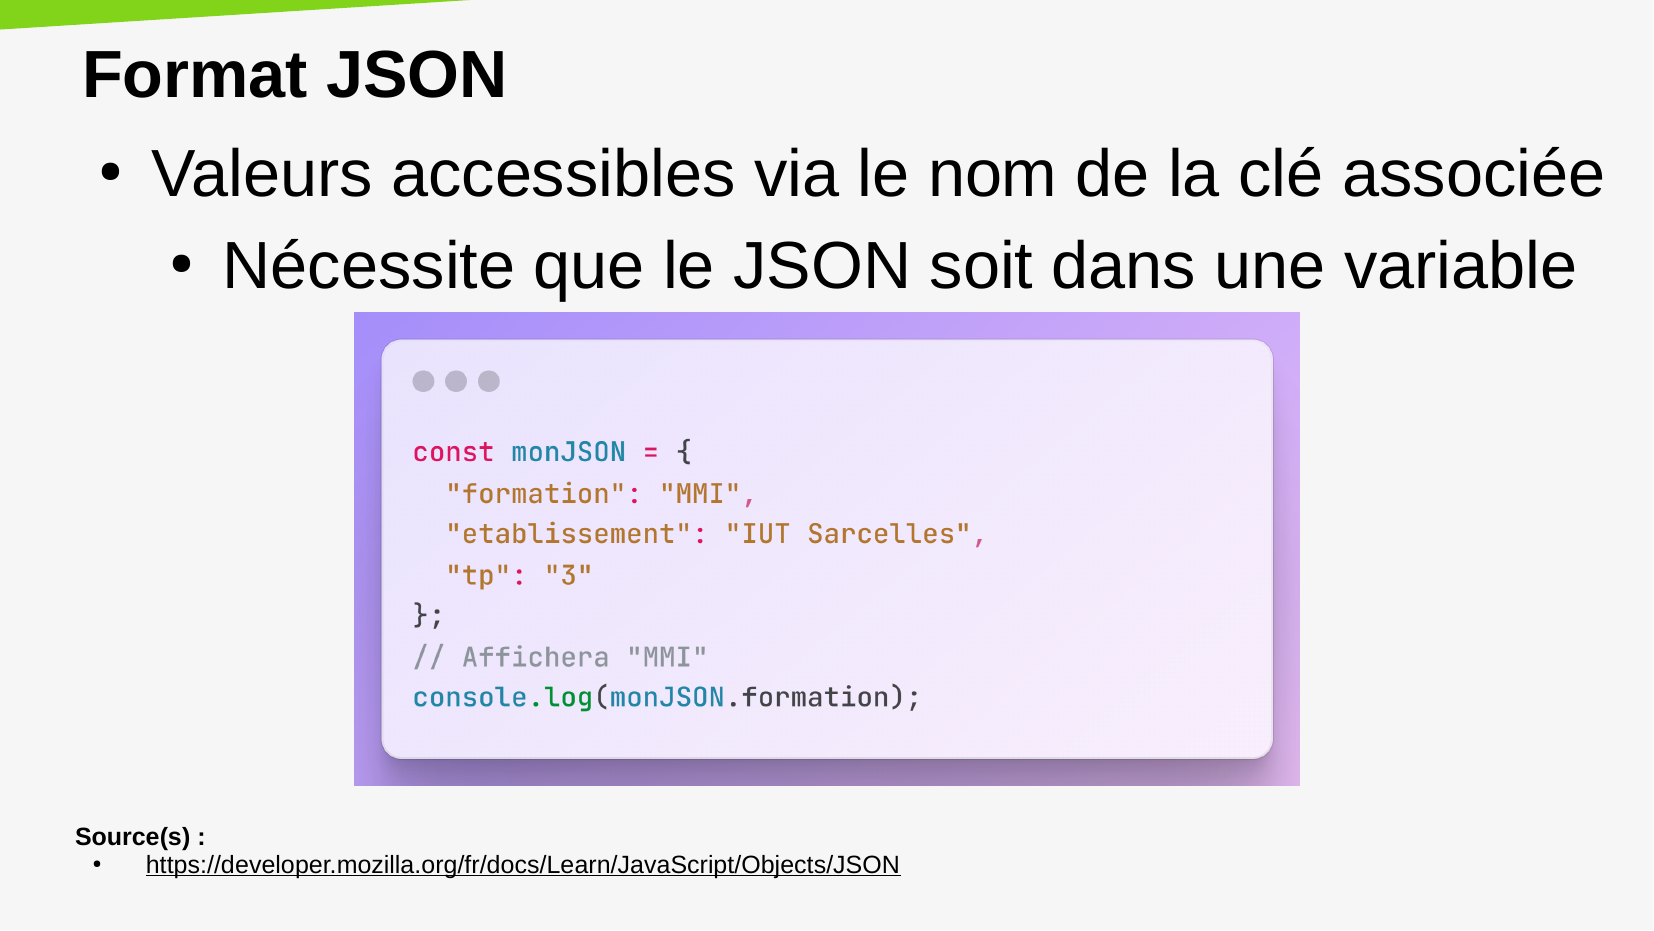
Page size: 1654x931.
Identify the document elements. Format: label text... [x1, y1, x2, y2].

picture [354, 312, 1300, 786]
list Valeurs accessibles via le nom de la clé associée Nécessite que le JSON soit dans une variable [80, 135, 1620, 355]
title Format JSON [82, 37, 1571, 114]
text_box [0, 0, 471, 30]
text_box Source(s) : https://developer.mozilla.org/fr/docs/Learn/JavaScript/Objects/JSON [60, 815, 1546, 929]
